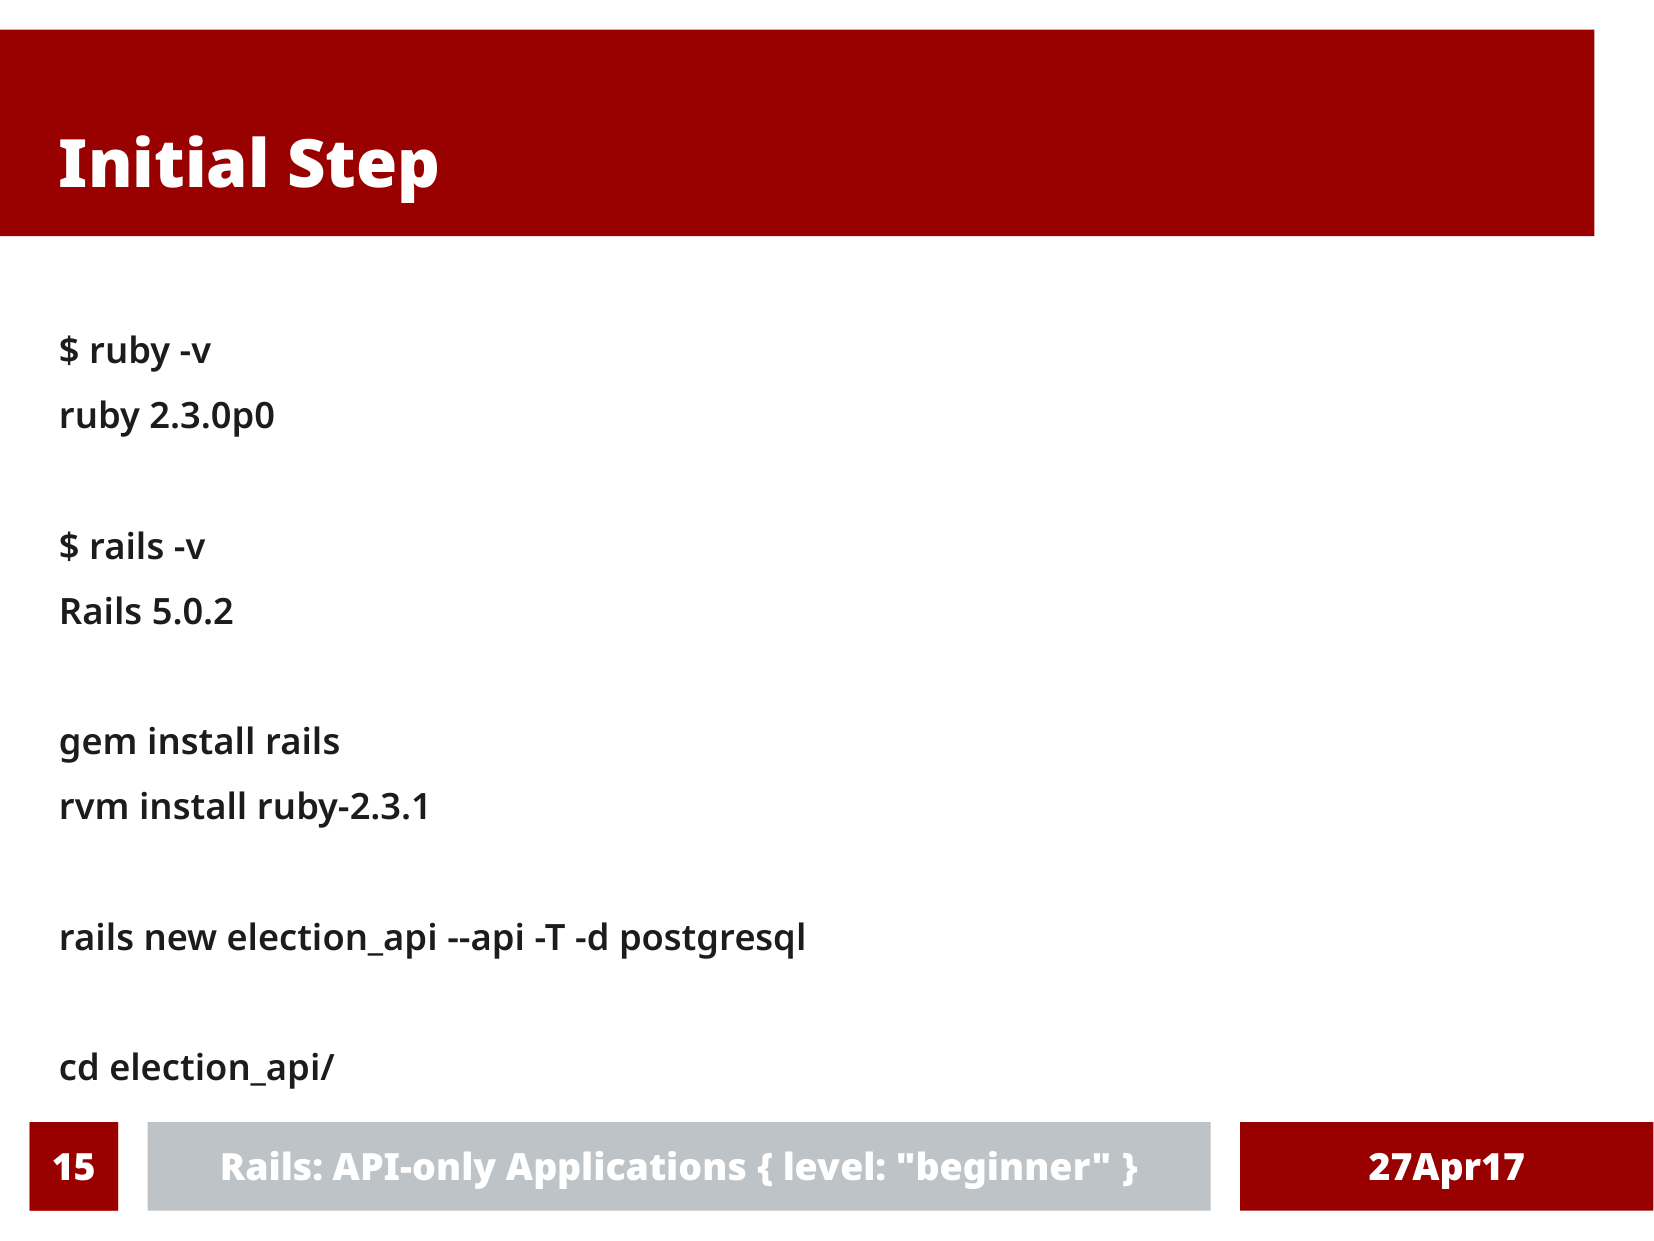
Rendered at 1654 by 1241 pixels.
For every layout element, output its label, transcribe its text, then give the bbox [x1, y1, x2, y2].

title Initial Step [59, 59, 1595, 207]
list $ ruby -v ruby 2.3.0p0 $ rails -v Rails 5.0.2 gem install rails rvm install ruby-2.3.1 rails new election_api --api -T -d postgresql cd election_api/ [59, 324, 1565, 1093]
